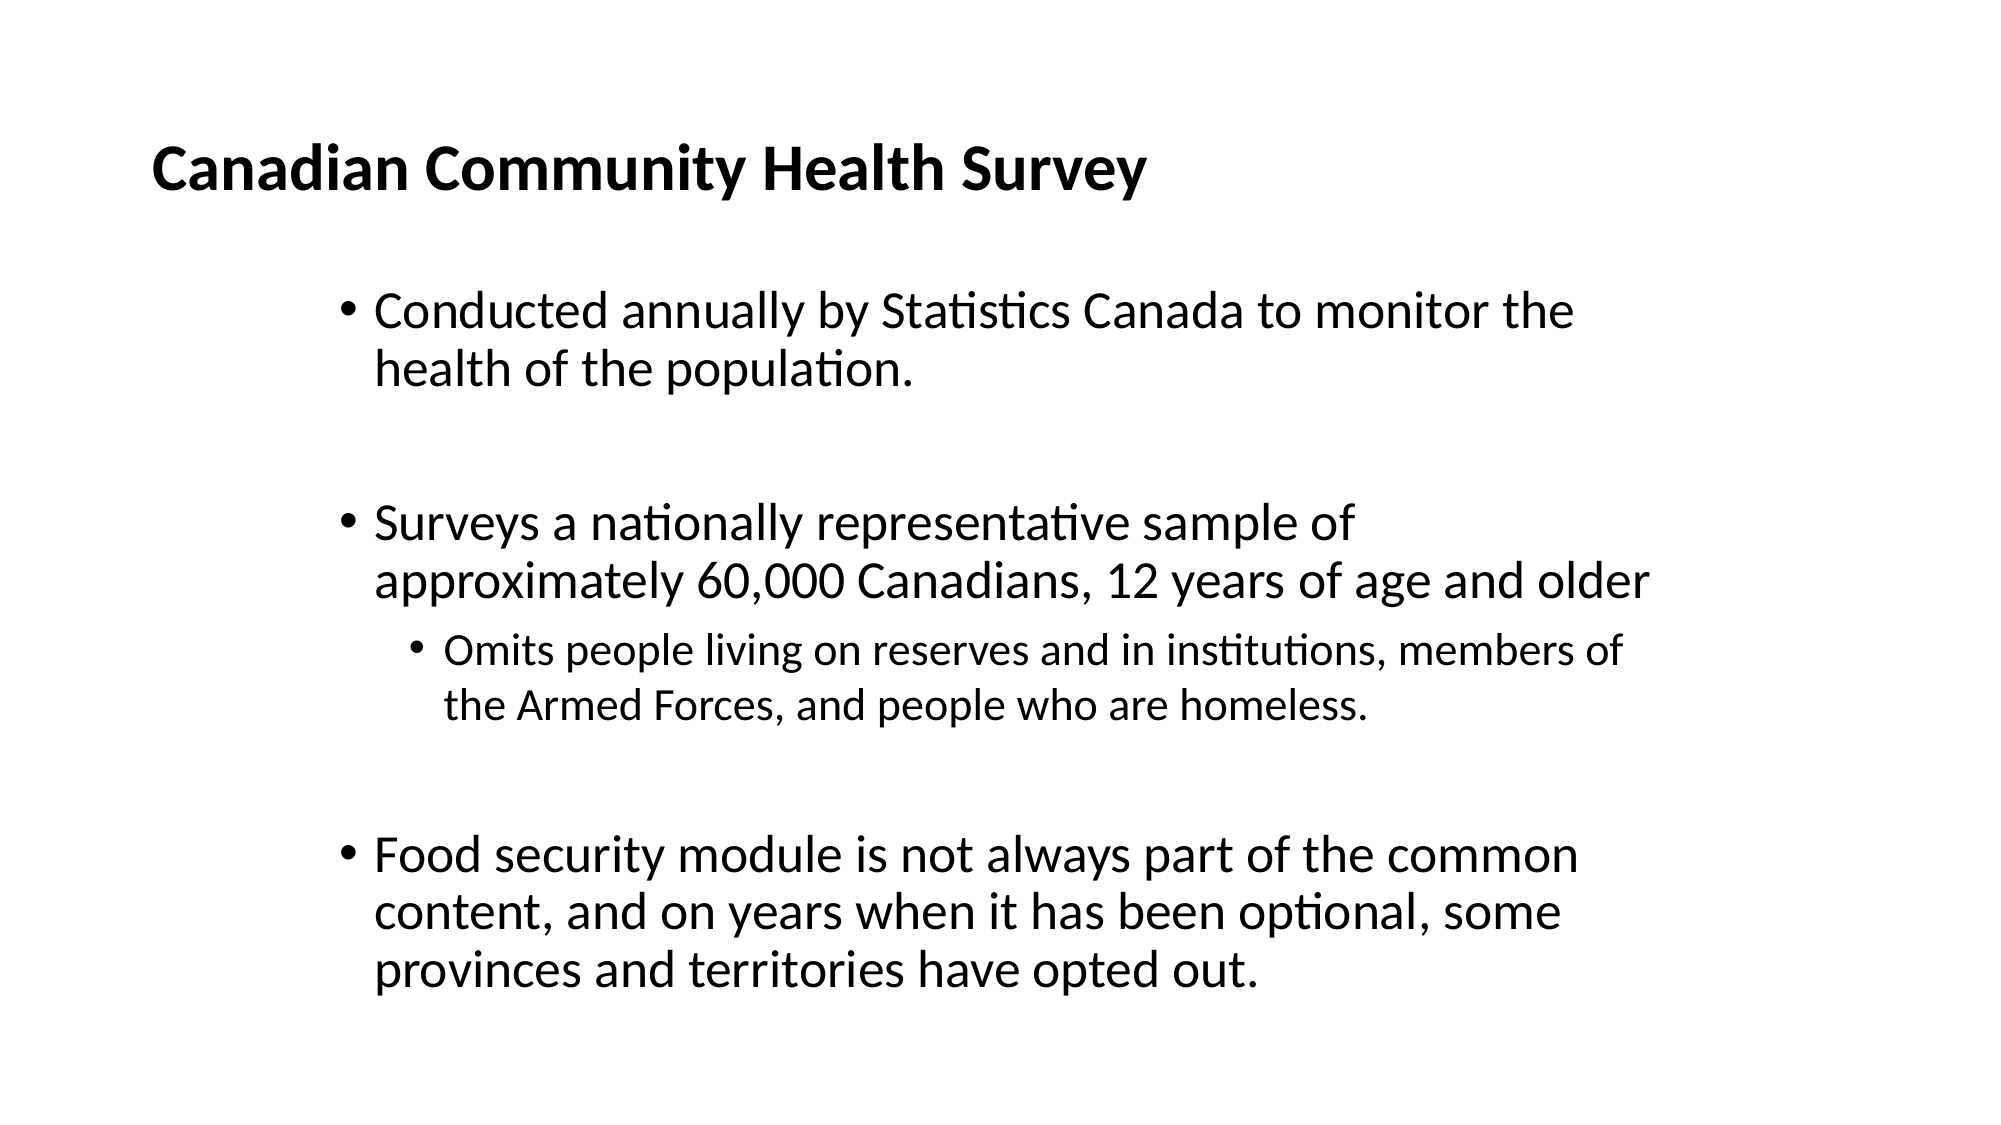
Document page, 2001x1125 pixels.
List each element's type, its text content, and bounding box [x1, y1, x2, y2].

list Conducted annually by Statistics Canada to monitor the health of the population. Surveys a nationally representative sample of approximately 60,000 Canadians, 12 years of age and older Omits people living on reserves and in institutions, members of the Armed Forces, and people who are homeless. Food security module is not always part of the common content, and on years when it has been optional, some provinces and territories have opted out. [324, 275, 1675, 1018]
title Canadian Community Health Survey [137, 59, 1863, 278]
